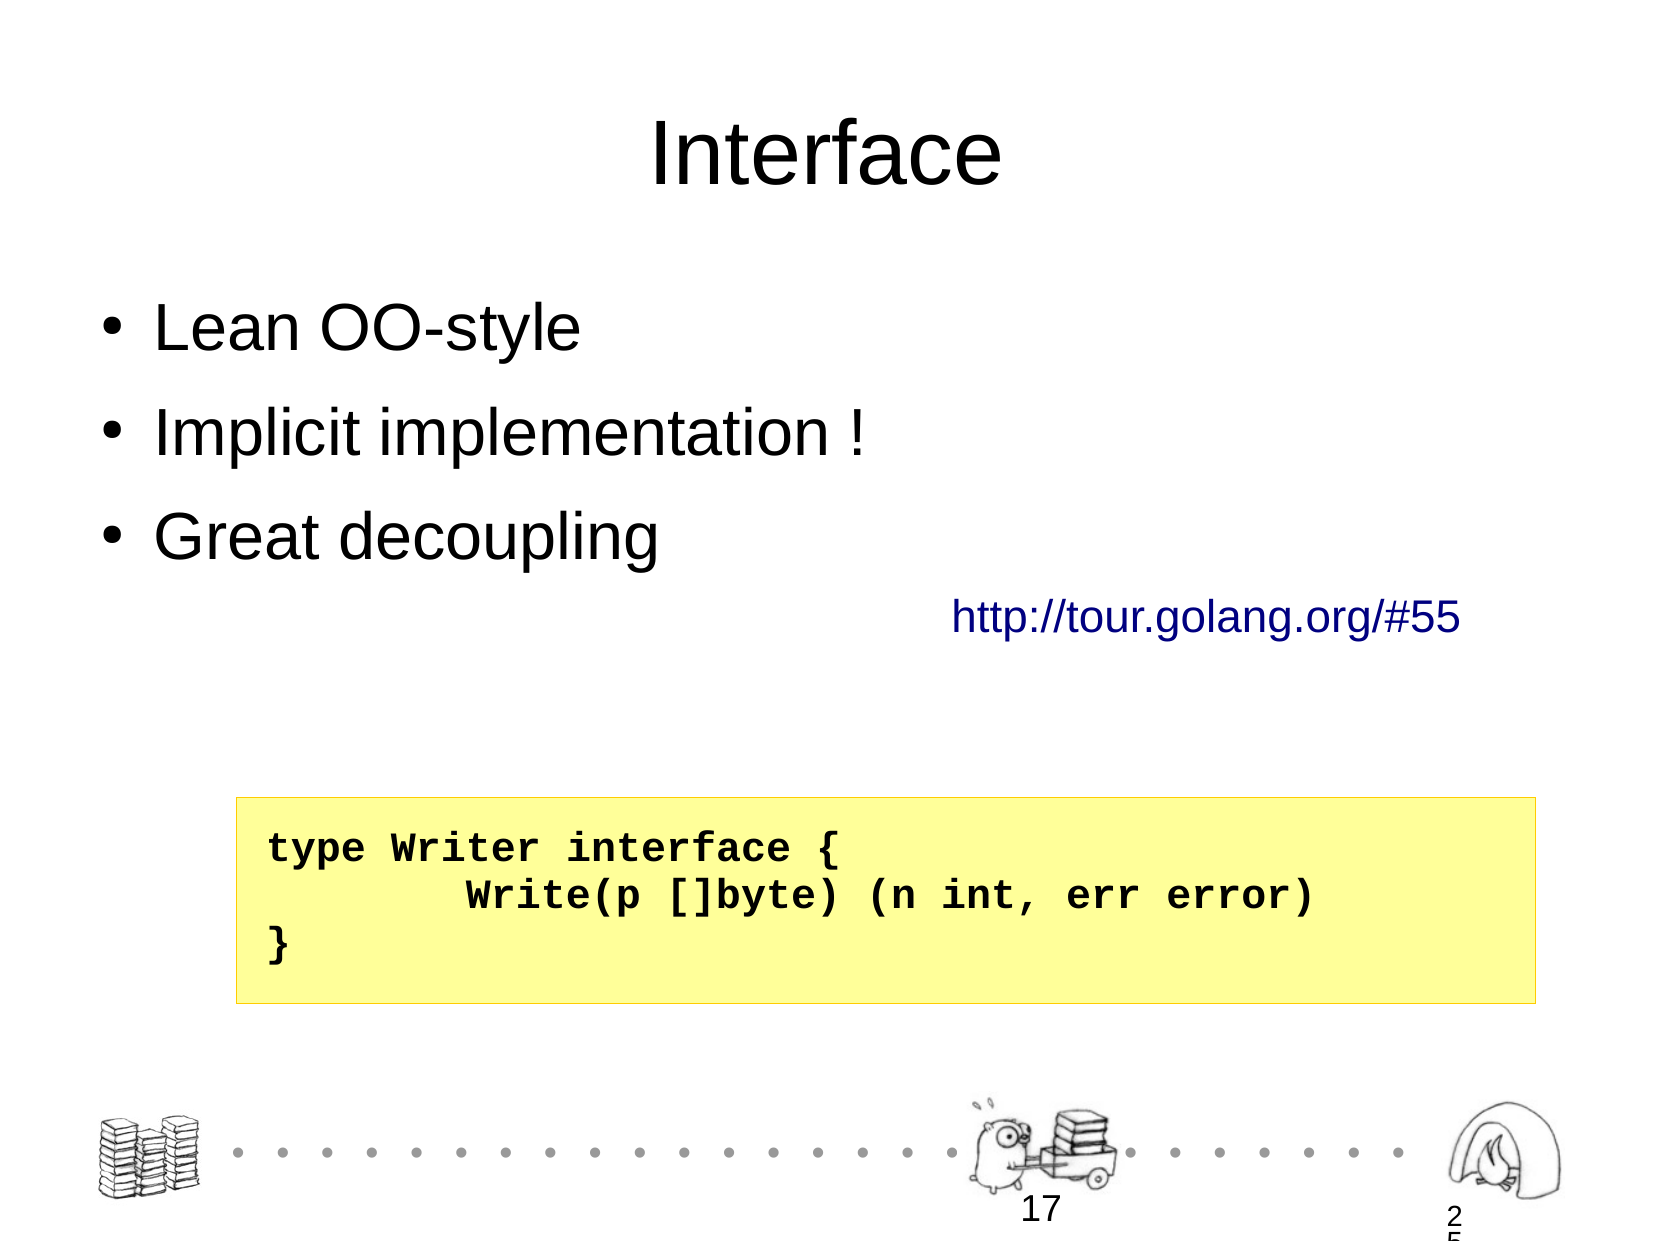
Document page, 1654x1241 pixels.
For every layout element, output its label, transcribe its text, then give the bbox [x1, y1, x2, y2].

picture [88, 1092, 207, 1211]
picture [957, 1091, 1125, 1201]
title Interface [82, 49, 1571, 257]
text_box http://tour.golang.org/#55 [936, 583, 1477, 650]
list Lean OO-style Implicit implementation ! Great decoupling [82, 290, 975, 680]
picture [1441, 1092, 1565, 1211]
list type Writer interface { Write(p []byte) (n int, err error) } [236, 797, 1536, 1004]
